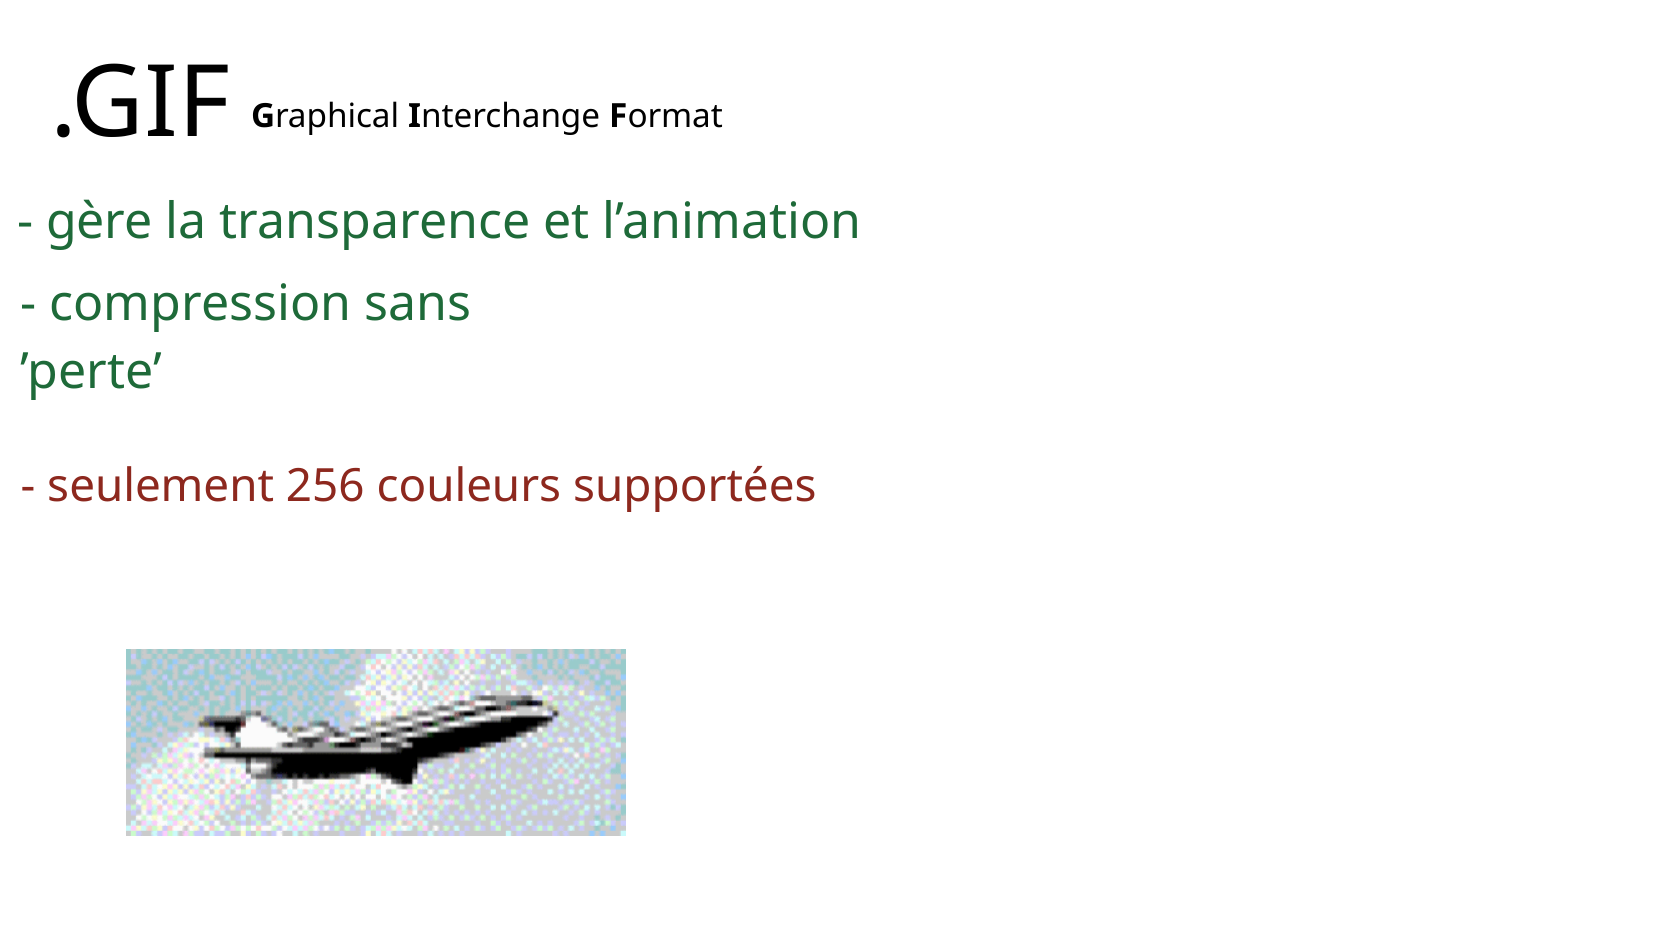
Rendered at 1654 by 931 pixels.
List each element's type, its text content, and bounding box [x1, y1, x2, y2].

text_box - seulement 256 couleurs supportées [5, 444, 975, 521]
text_box Graphical Interchange Format [236, 84, 827, 142]
text_box .GIF [35, 21, 260, 154]
picture [126, 649, 626, 836]
text_box - gère la transparence et l’animation [2, 177, 941, 252]
text_box - compression sans ’perte’ [5, 259, 632, 335]
